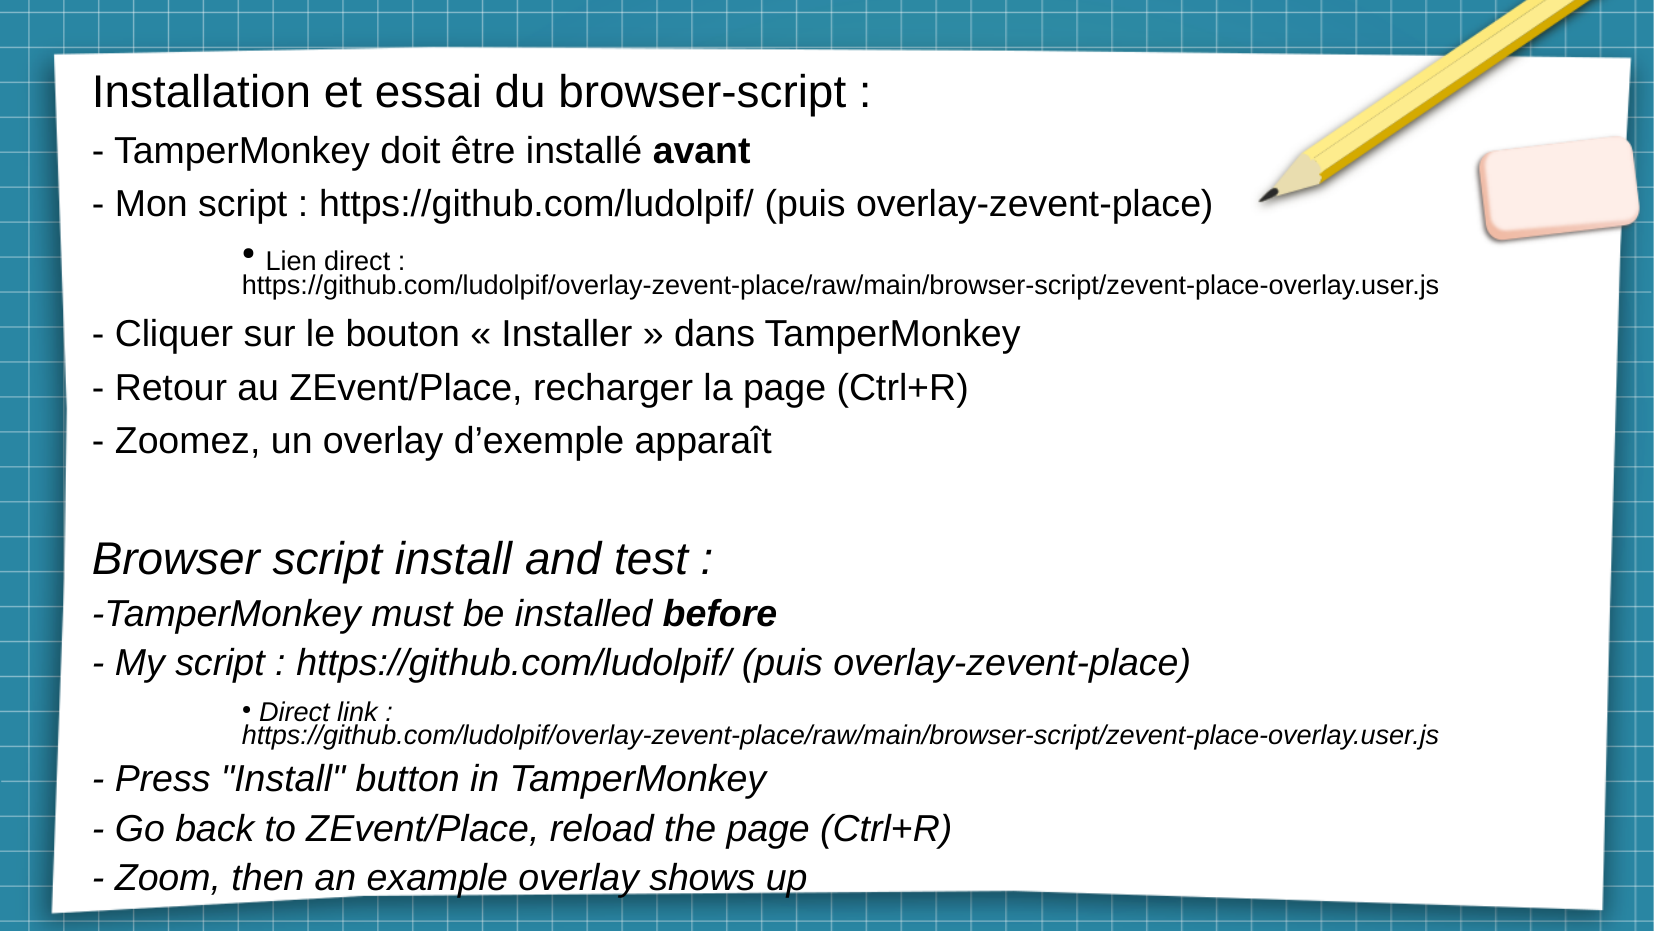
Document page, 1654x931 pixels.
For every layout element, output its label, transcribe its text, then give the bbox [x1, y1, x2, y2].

list Installation et essai du browser-script : - TamperMonkey doit être installé avant - Mon script : https://github.com/ludolpif/ (puis overlay-zevent-place) Lien direct : https://github.com/ludolpif/overlay-zevent-place/raw/main/browser-script/zevent-place-overlay.user.js - Cliquer sur le bouton « Installer » dans TamperMonkey - Retour au ZEvent/Place, recharger la page (Ctrl+R) - Zoomez, un overlay d’exemple apparaît Browser script install and test : -TamperMonkey must be installed before - My script : https://github.com/ludolpif/ (puis overlay-zevent-place) Direct link : https://github.com/ludolpif/overlay-zevent-place/raw/main/browser-script/zevent-place-overlay.user.js - Press "Install" button in TamperMonkey - Go back to ZEvent/Place, reload the page (Ctrl+R) - Zoom, then an example overlay shows up [91, 72, 1562, 899]
